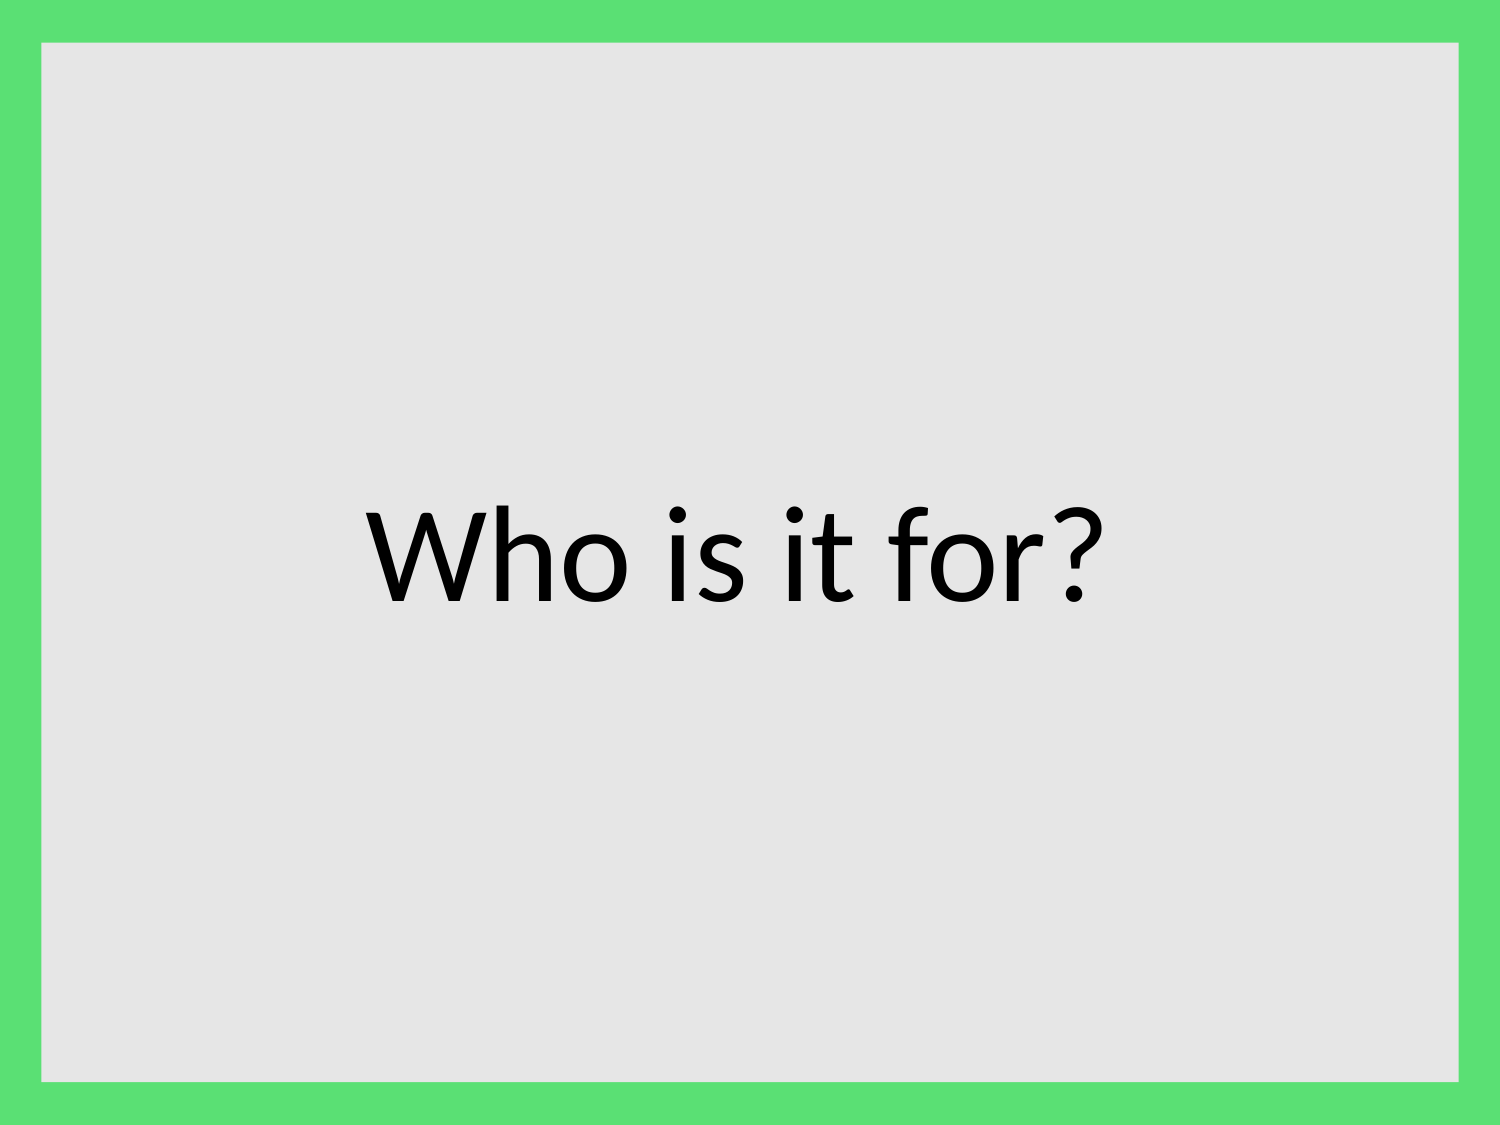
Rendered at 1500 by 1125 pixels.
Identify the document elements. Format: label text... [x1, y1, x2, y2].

text_box Who is it for? [41, 456, 1436, 636]
text_box [41, 42, 1459, 1083]
